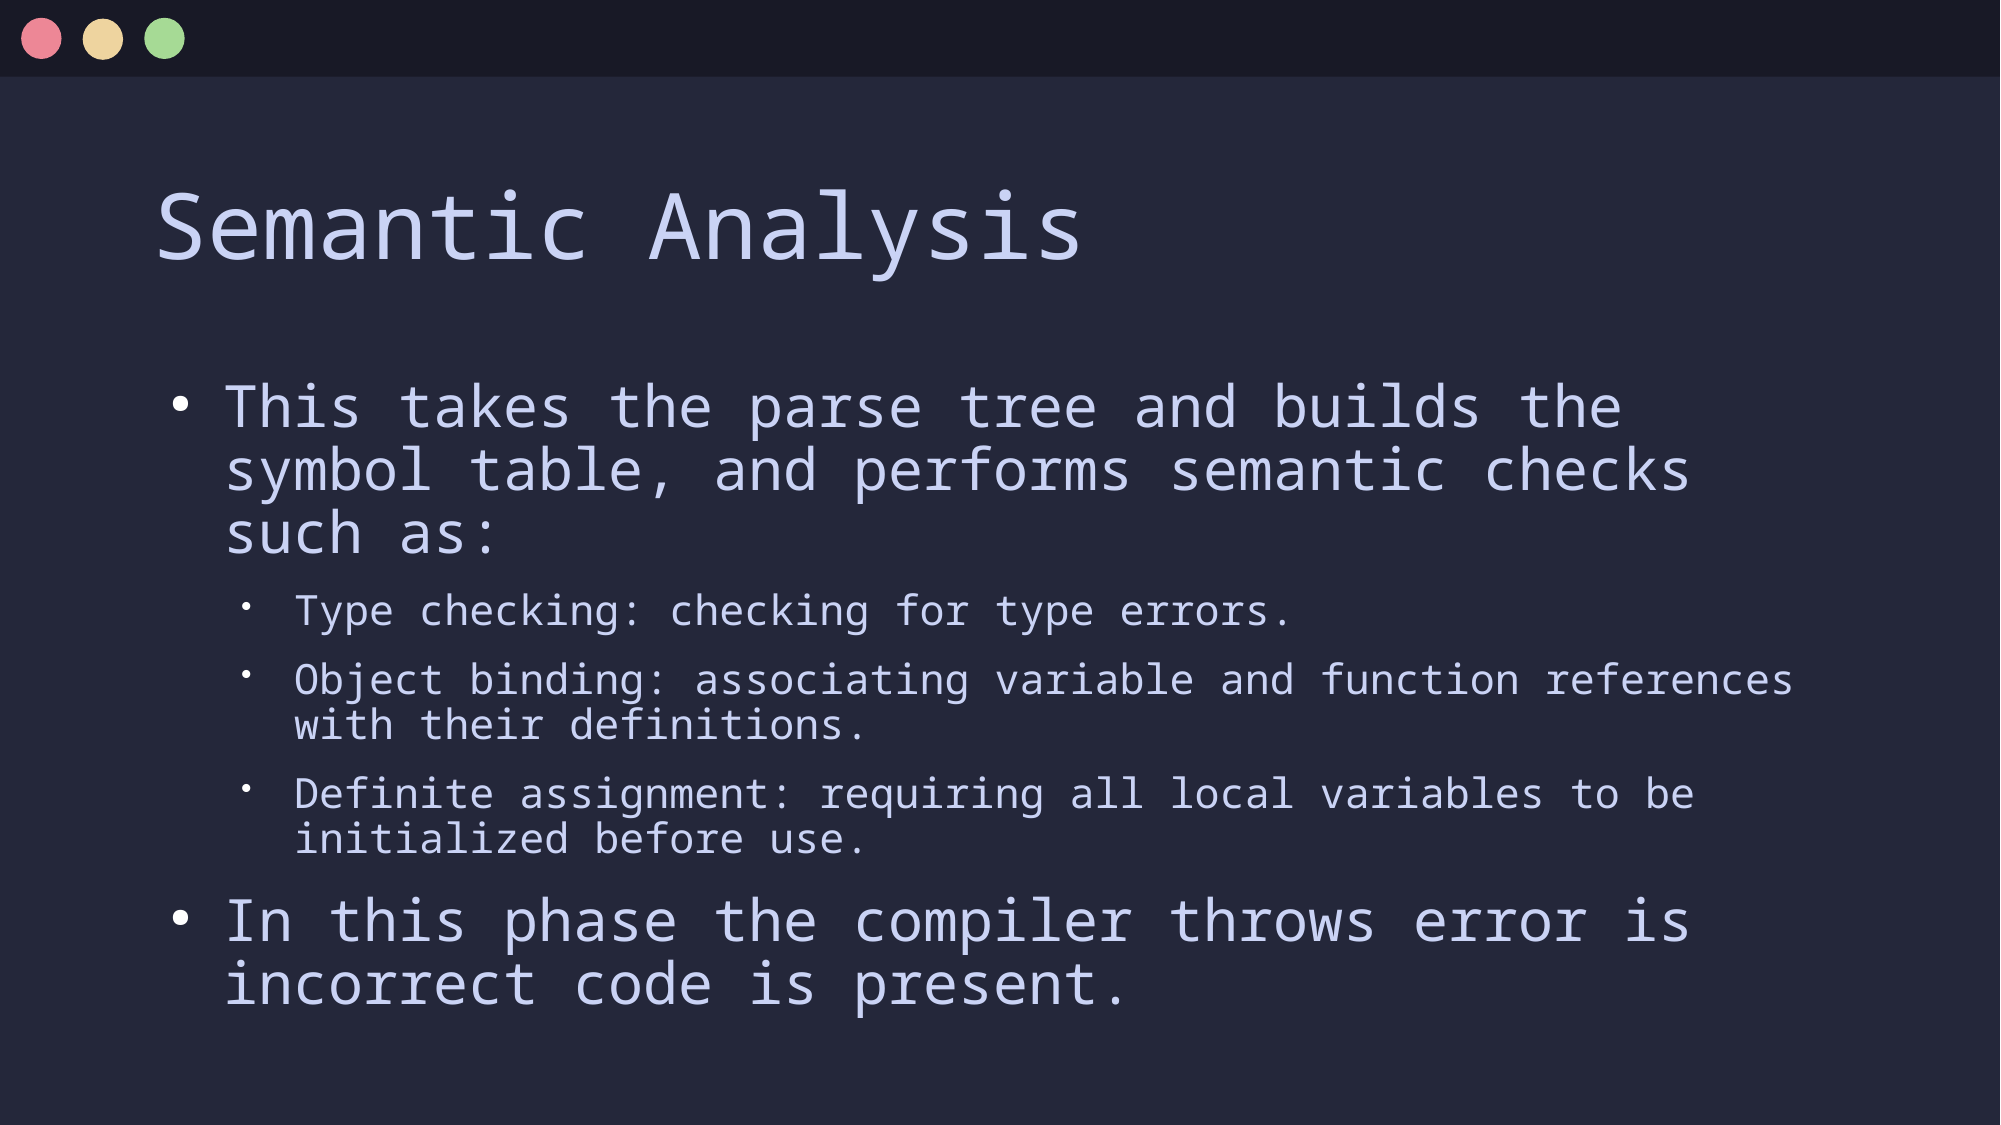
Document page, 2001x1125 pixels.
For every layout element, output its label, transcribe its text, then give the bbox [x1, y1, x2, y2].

list This takes the parse tree and builds the symbol table, and performs semantic checks such as: Type checking: checking for type errors. Object binding: associating variable and function references with their definitions. Definite assignment: requiring all local variables to be initialized before use. In this phase the compiler throws error is incorrect code is present. [137, 369, 1863, 1014]
title Semantic Analysis [137, 113, 1863, 332]
text_box [0, 0, 2000, 77]
